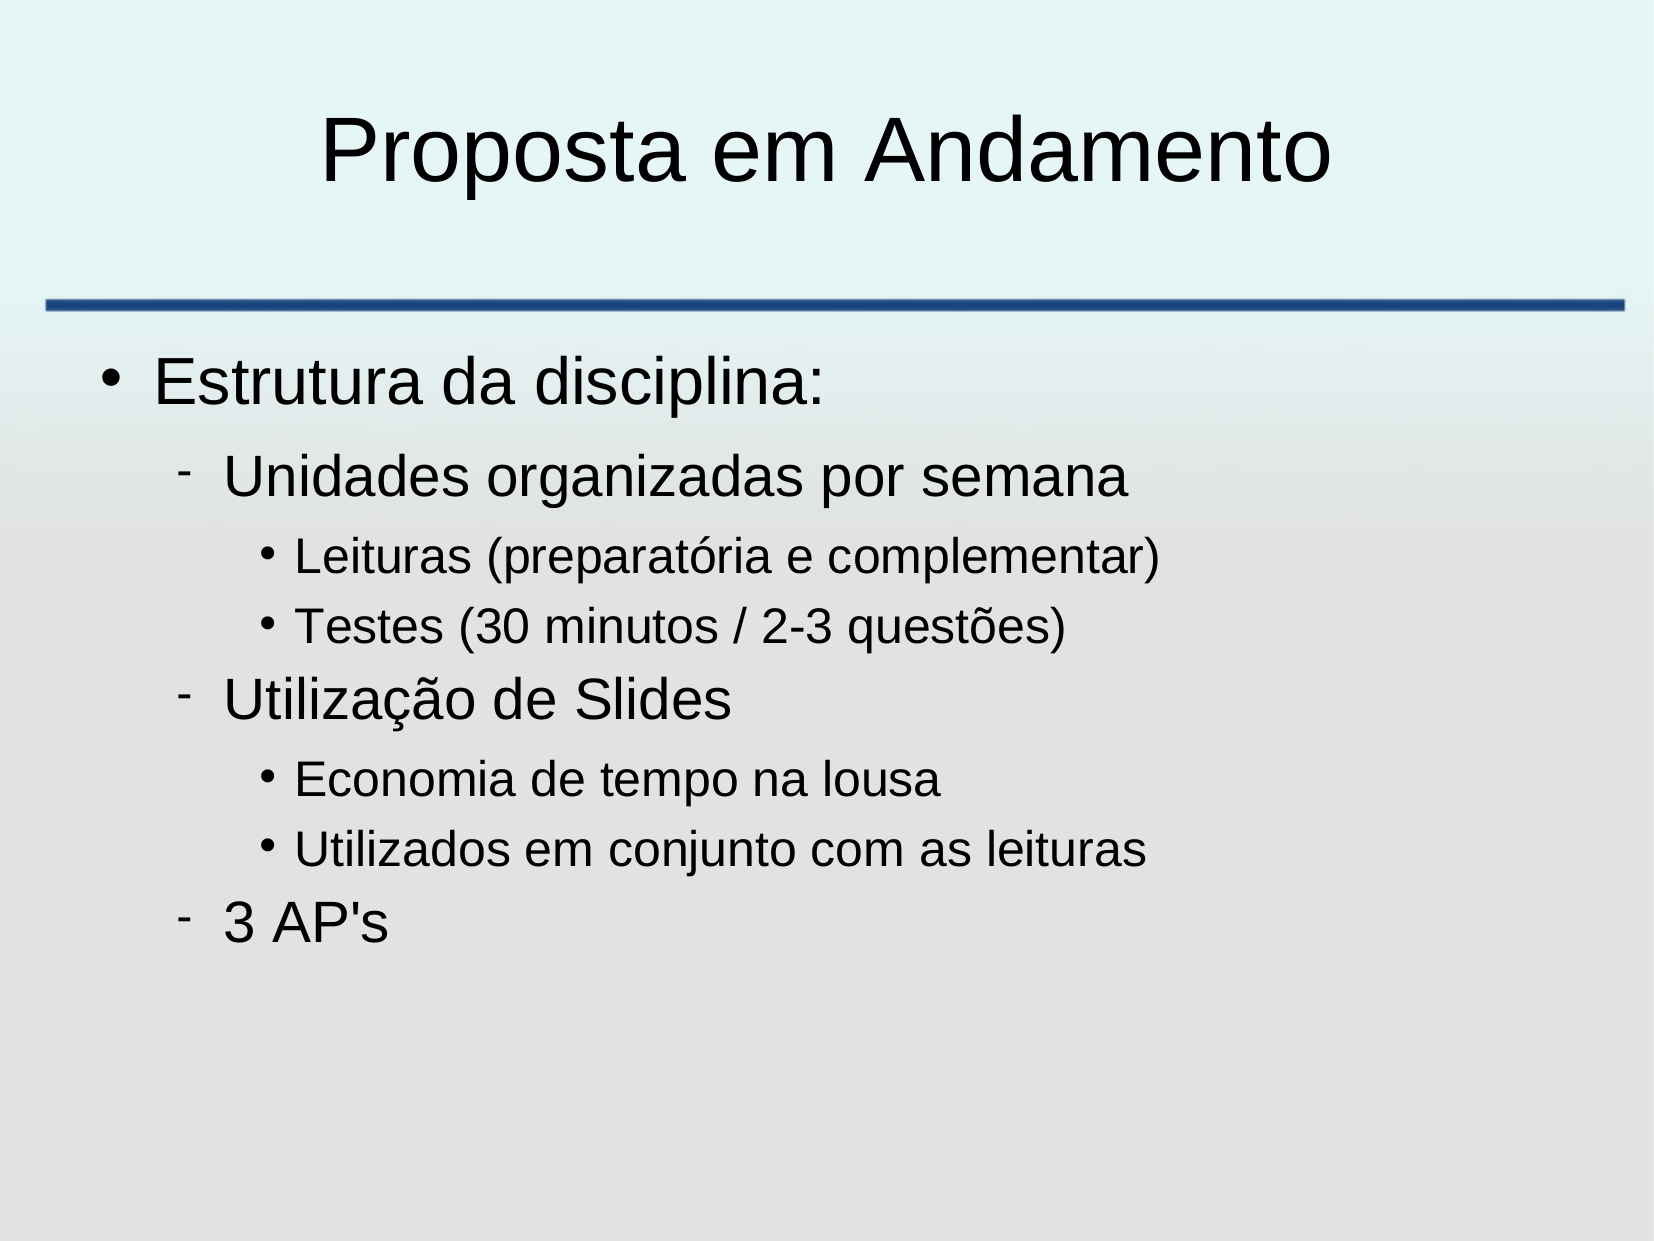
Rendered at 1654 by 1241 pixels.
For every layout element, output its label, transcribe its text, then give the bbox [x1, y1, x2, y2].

list Estrutura da disciplina: Unidades organizadas por semana Leituras (preparatória e complementar) Testes (30 minutos / 2-3 questões) Utilização de Slides Economia de tempo na lousa Utilizados em conjunto com as leituras 3 AP's [82, 349, 1618, 1153]
picture [0, 0, 1654, 1241]
title Proposta em Andamento [29, 56, 1625, 249]
